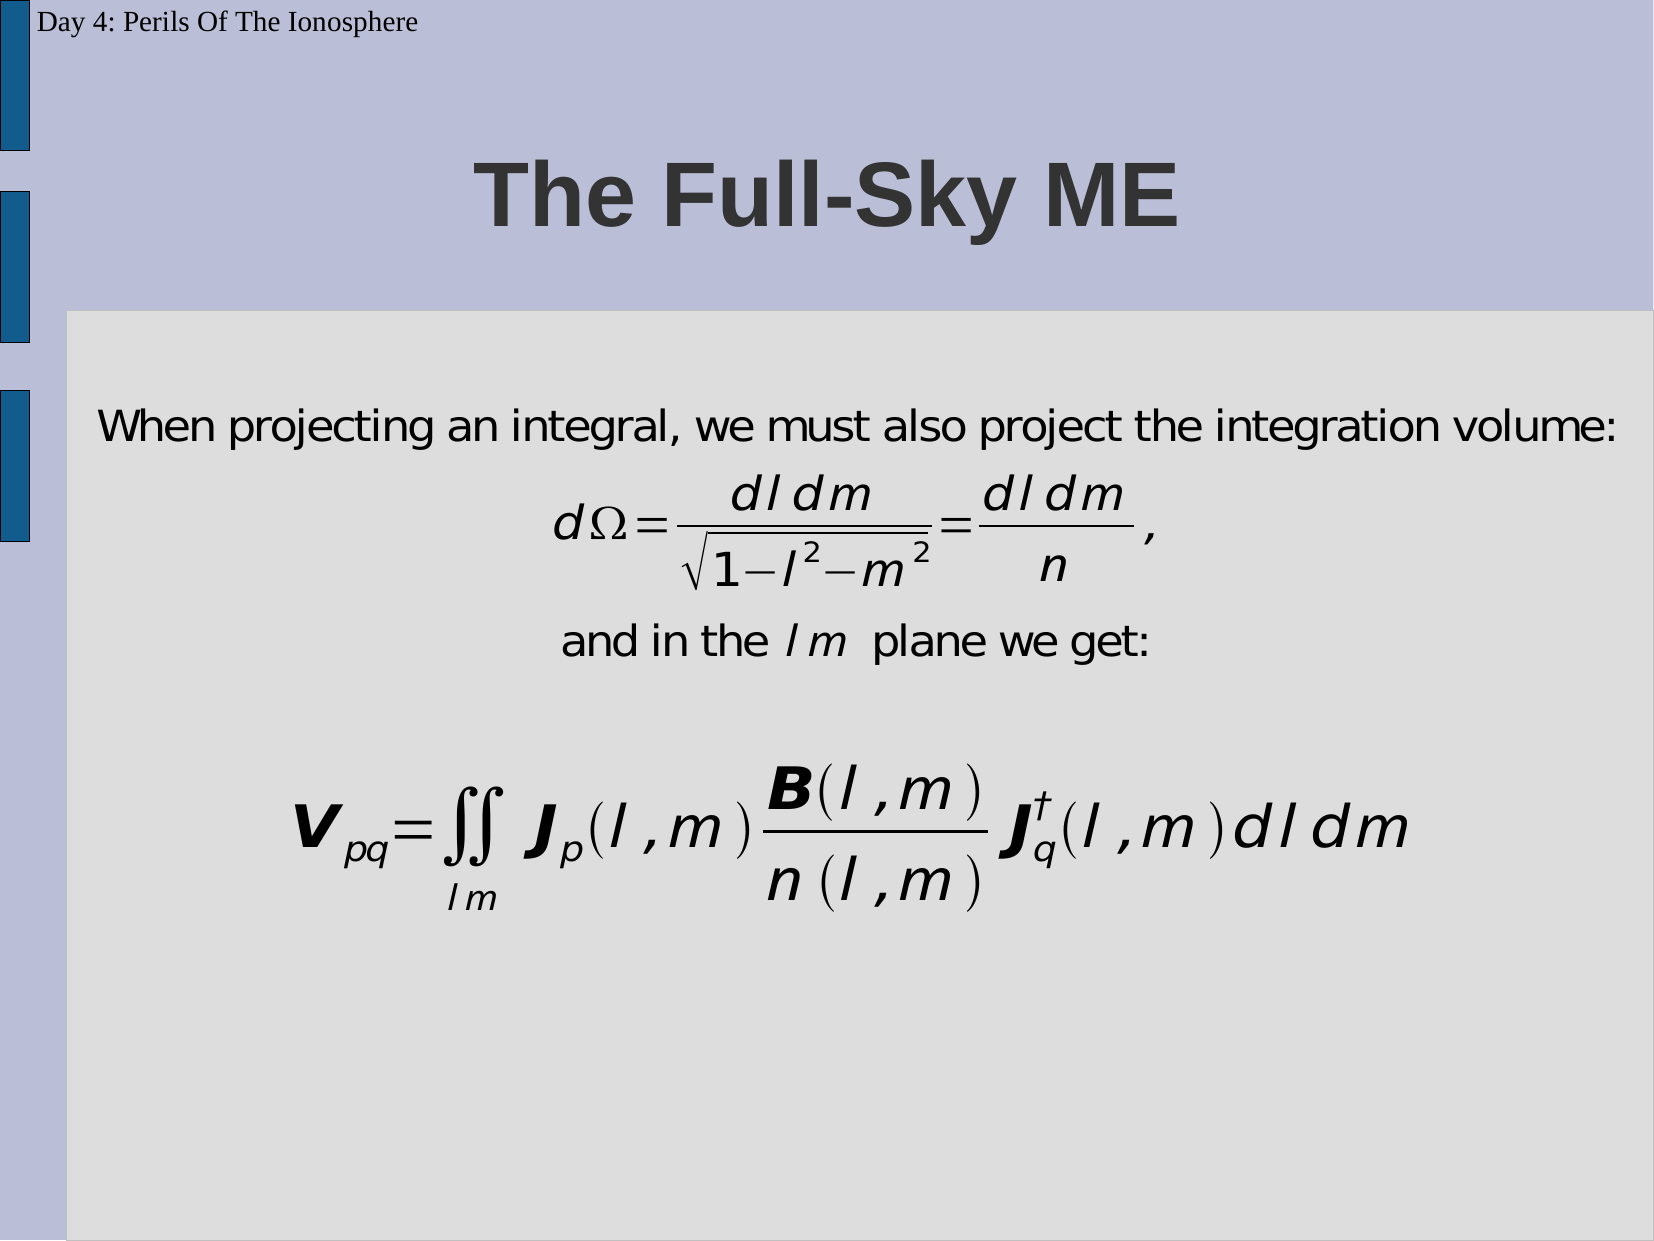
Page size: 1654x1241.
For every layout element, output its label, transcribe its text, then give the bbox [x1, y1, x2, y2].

chart [88, 386, 1622, 1063]
title The Full-Sky ME [121, 91, 1534, 299]
